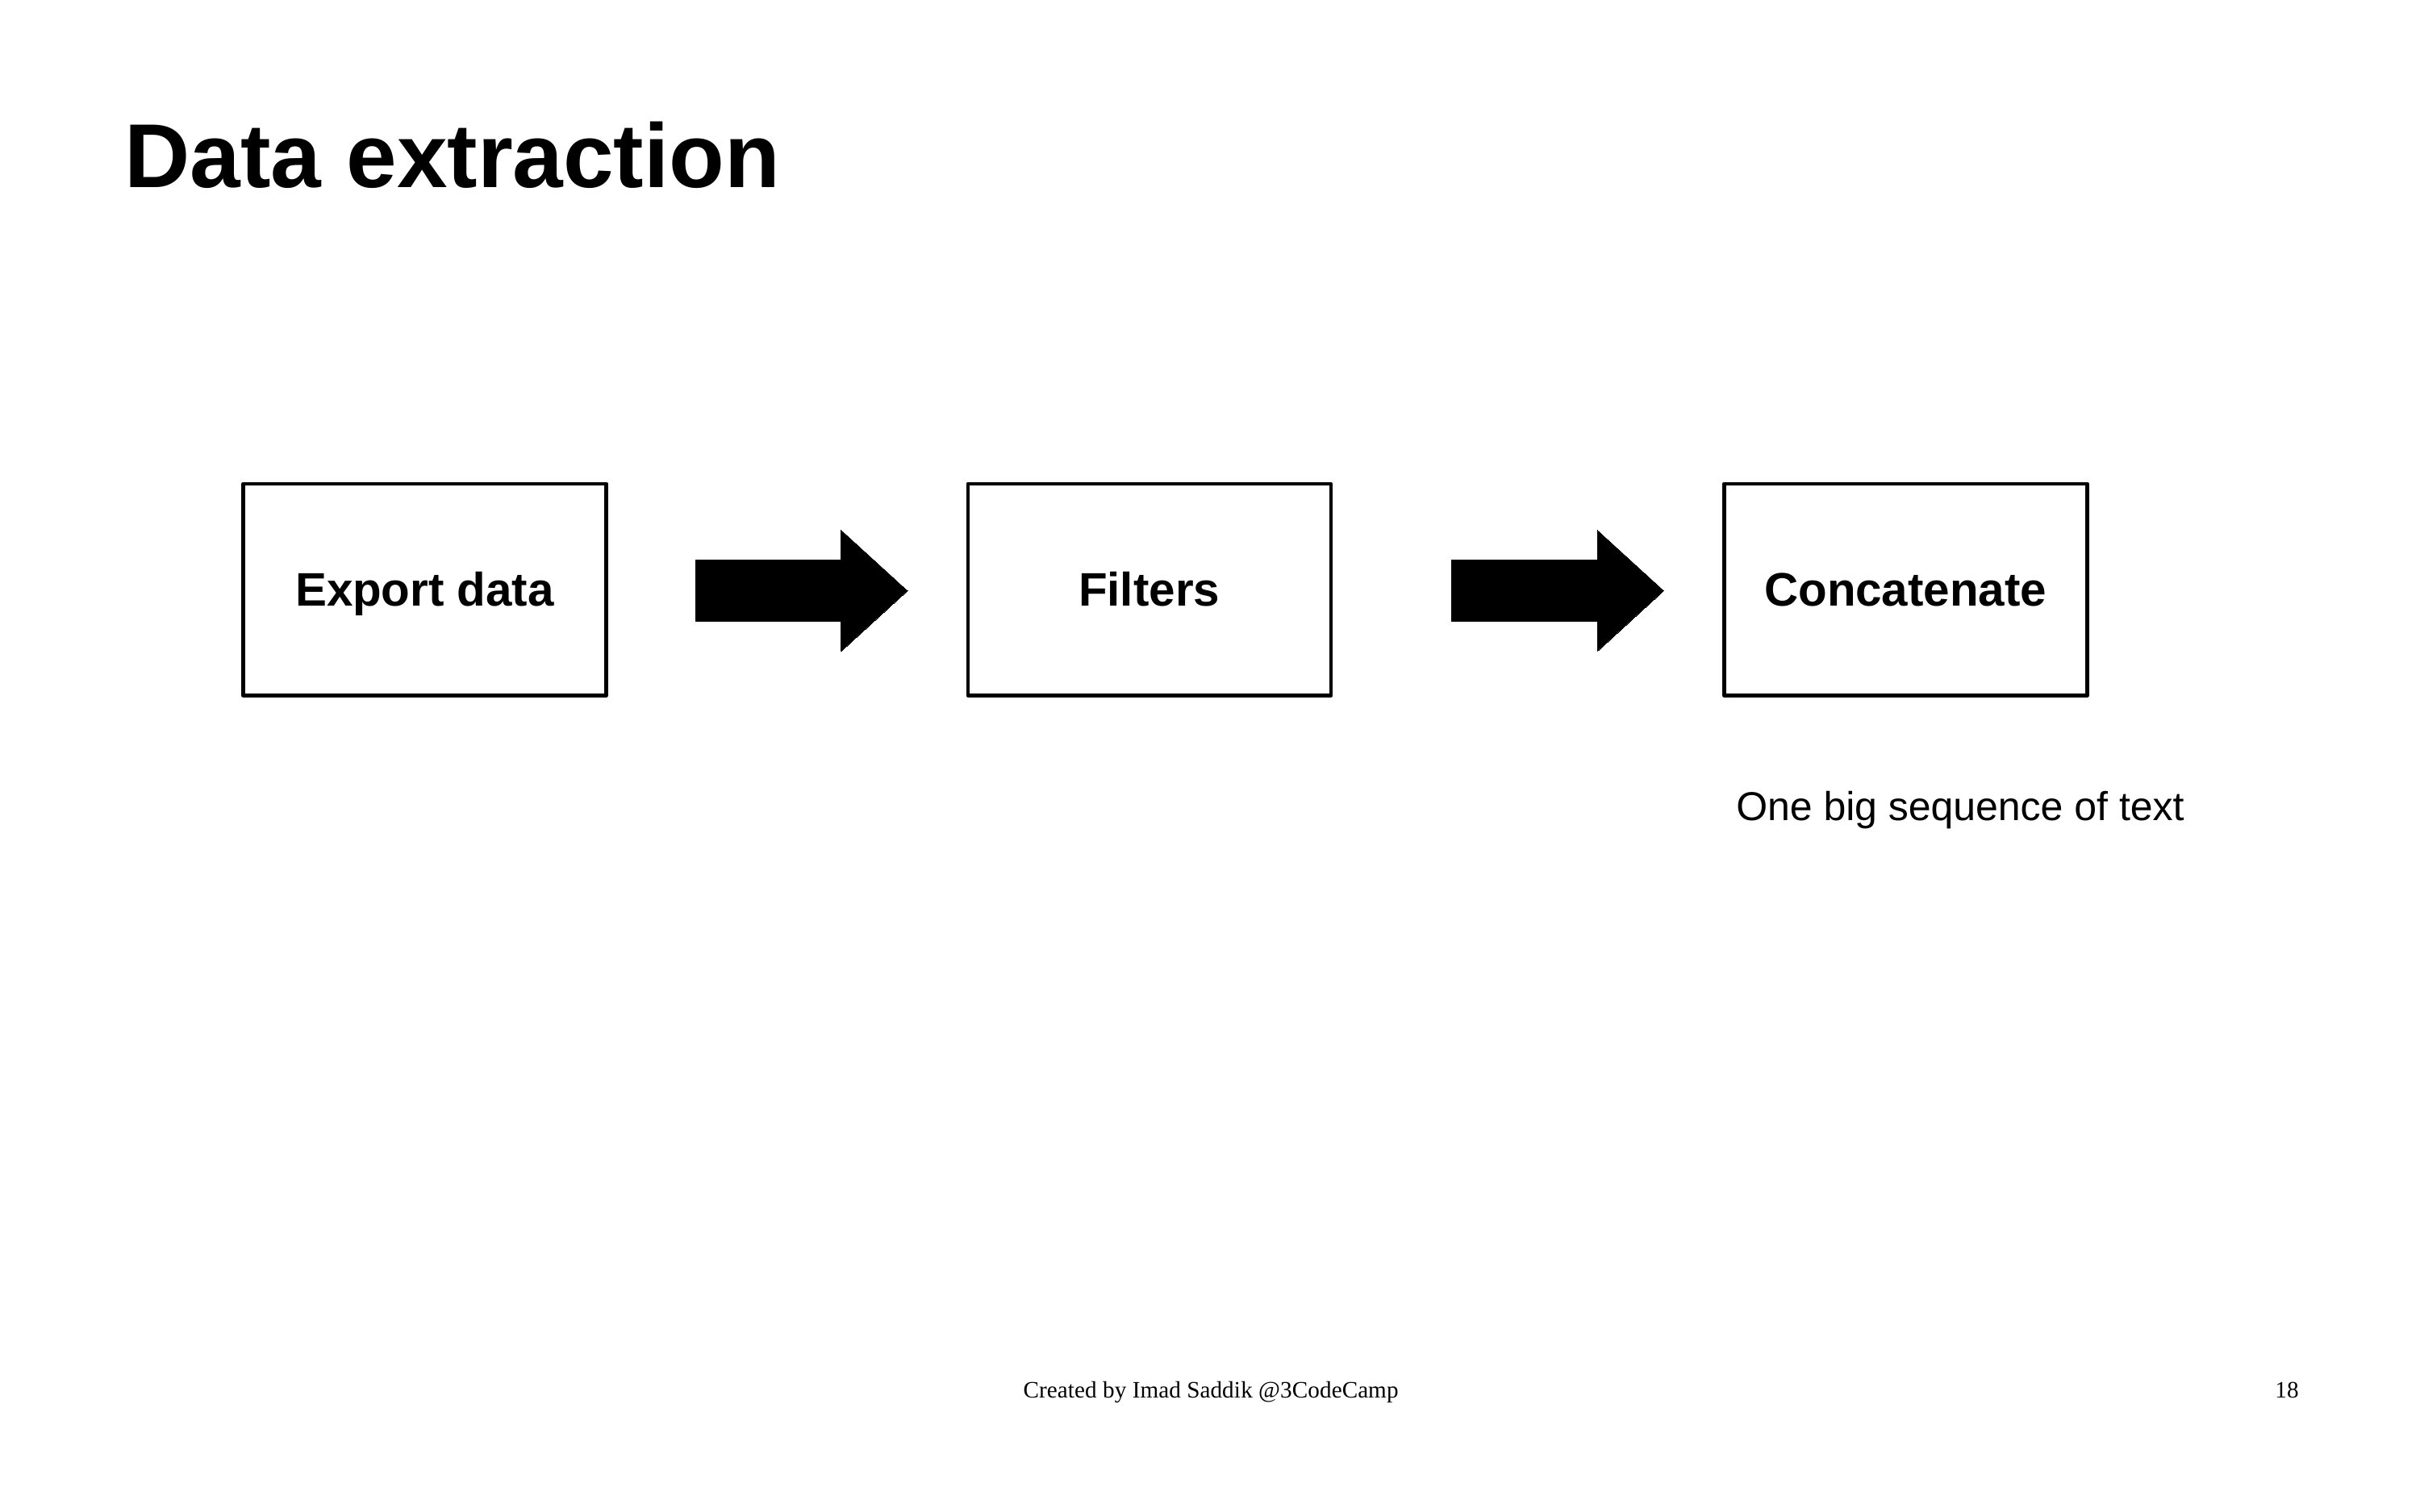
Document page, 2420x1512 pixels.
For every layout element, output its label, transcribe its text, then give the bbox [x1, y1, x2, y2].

text_box Export data [273, 557, 577, 623]
text_box [695, 530, 908, 652]
text_box Data extraction [112, 61, 1194, 251]
text_box One big sequence of text [1724, 756, 2269, 847]
text_box Concatenate [1724, 483, 2088, 696]
text_box Filters [998, 557, 1301, 623]
text_box [1451, 530, 1664, 652]
